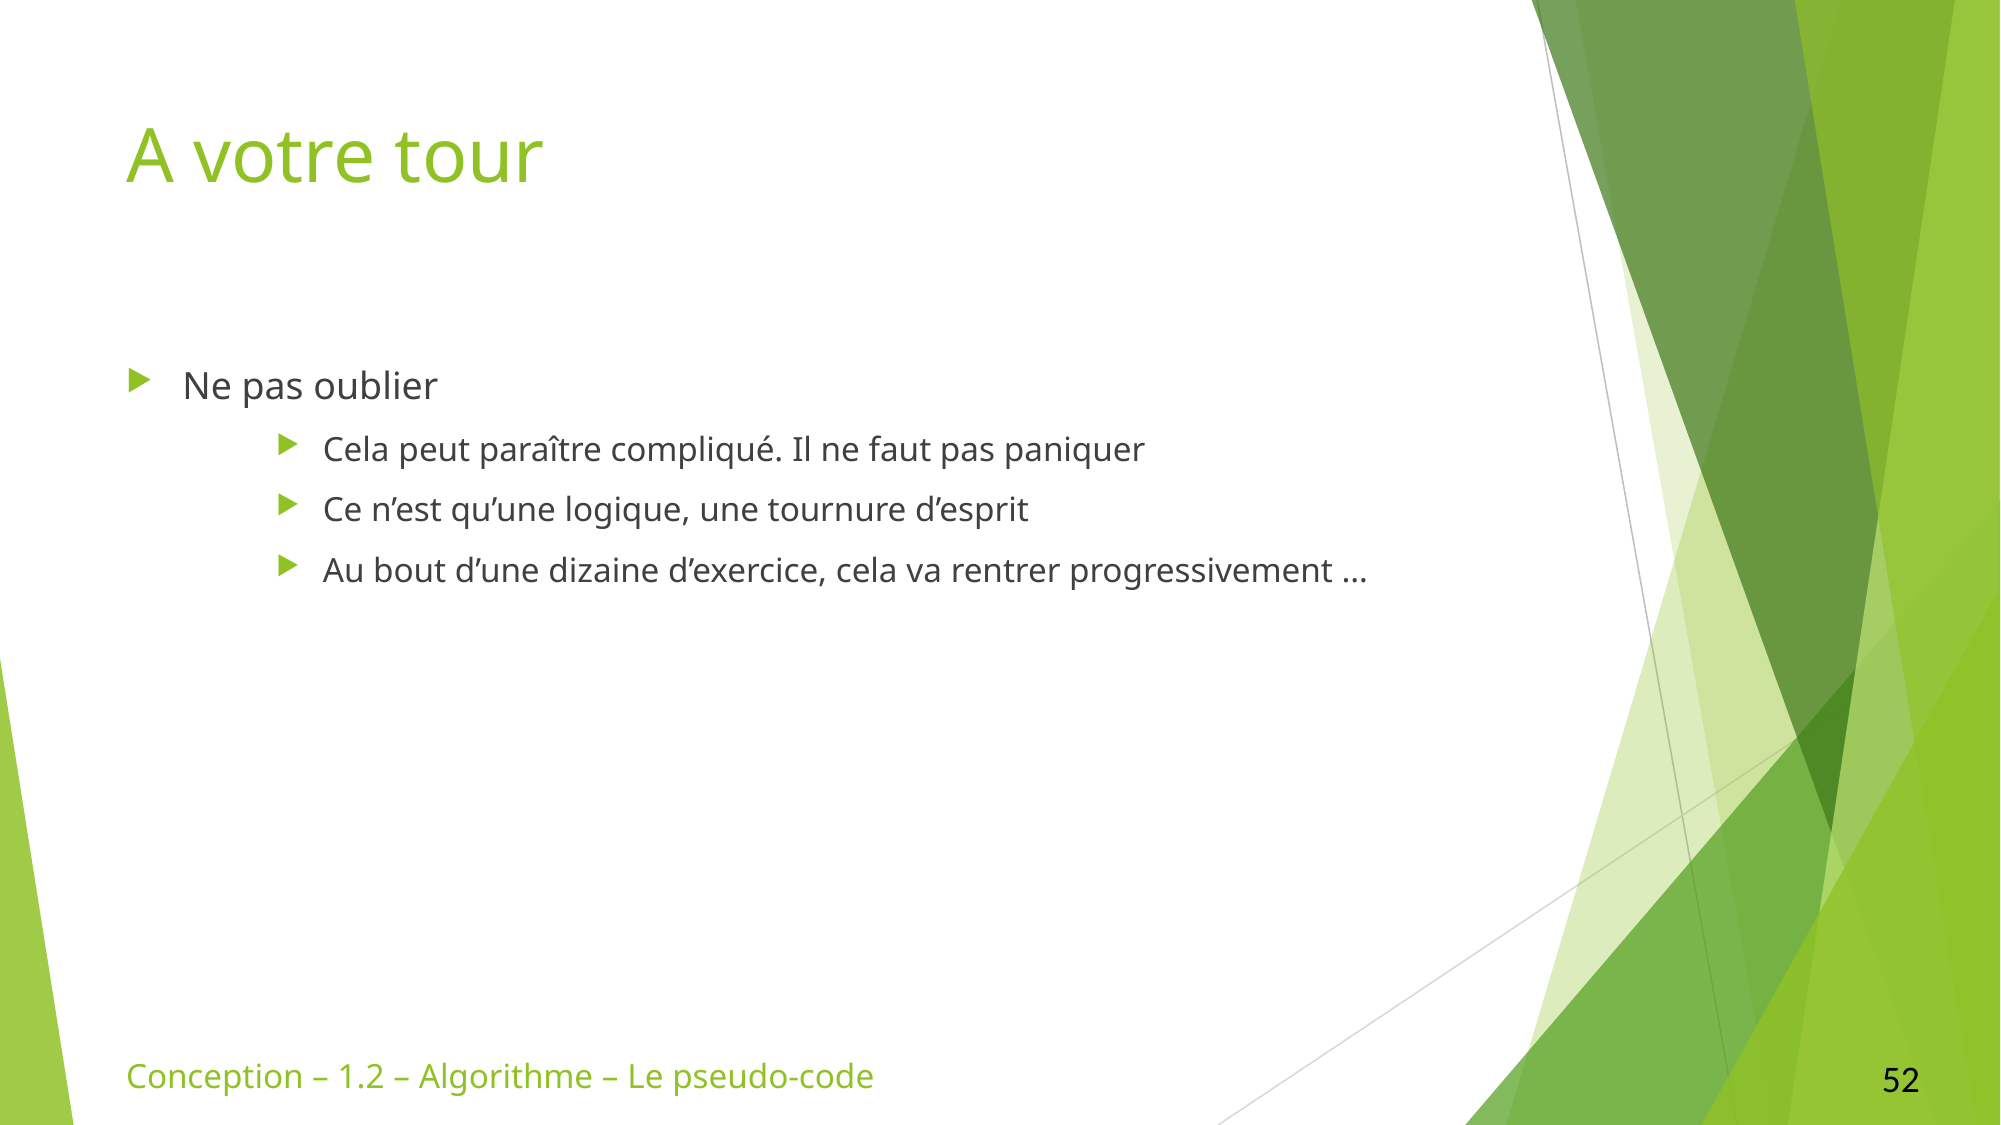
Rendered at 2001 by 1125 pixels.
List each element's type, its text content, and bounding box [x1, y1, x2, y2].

text_box [1866, 1047, 1979, 1108]
list Ne pas oublier Cela peut paraître compliqué. Il ne faut pas paniquer Ce n’est qu’une logique, une tournure d’esprit Au bout d’une dizaine d’exercice, cela va rentrer progressivement … [111, 354, 1522, 992]
title A votre tour [111, 99, 1522, 317]
text_box Conception – 1.2 – Algorithme – Le pseudo-code [111, 1047, 1094, 1109]
